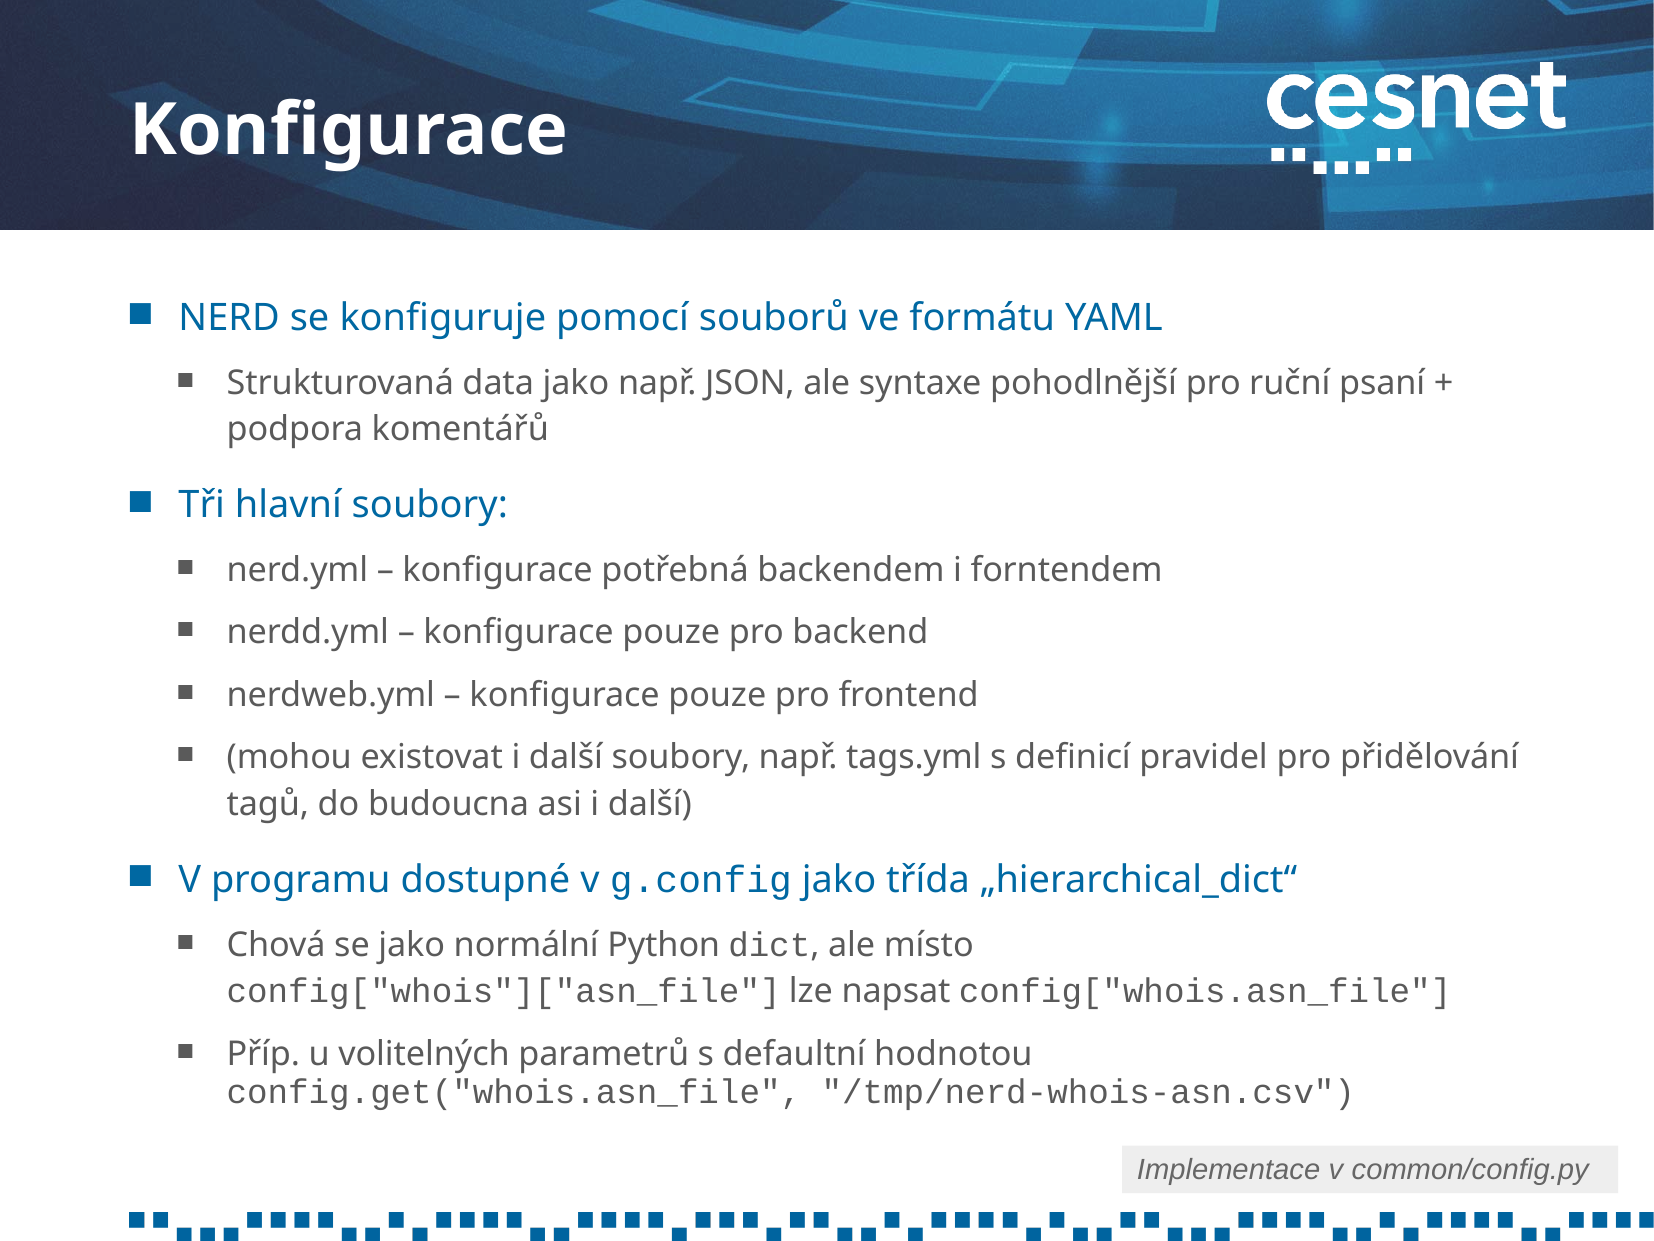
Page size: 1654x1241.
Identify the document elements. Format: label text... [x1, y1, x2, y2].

picture [129, 1212, 1654, 1241]
title Konfigurace [129, 15, 1229, 223]
picture [1266, 62, 1567, 174]
list NERD se konfiguruje pomocí souborů ve formátu YAML Strukturovaná data jako např. JSON, ale syntaxe pohodlnější pro ruční psaní + podpora komentářů Tři hlavní soubory: nerd.yml – konfigurace potřebná backendem i forntendem nerdd.yml – konfigurace pouze pro backend nerdweb.yml – konfigurace pouze pro frontend (mohou existovat i další soubory, např. tags.yml s definicí pravidel pro přidělování tagů, do budoucna asi i další) V programu dostupné v g.config jako třída „hierarchical_dict“ Chová se jako normální Python dict, ale místo config["whois"]["asn_file"] lze napsat config["whois.asn_file"] Příp. u volitelných parametrů s defaultní hodnotou config.get("whois.asn_file", "/tmp/nerd-whois-asn.csv") [129, 290, 1571, 1123]
text_box Implementace v common/config.py [1122, 1145, 1619, 1193]
